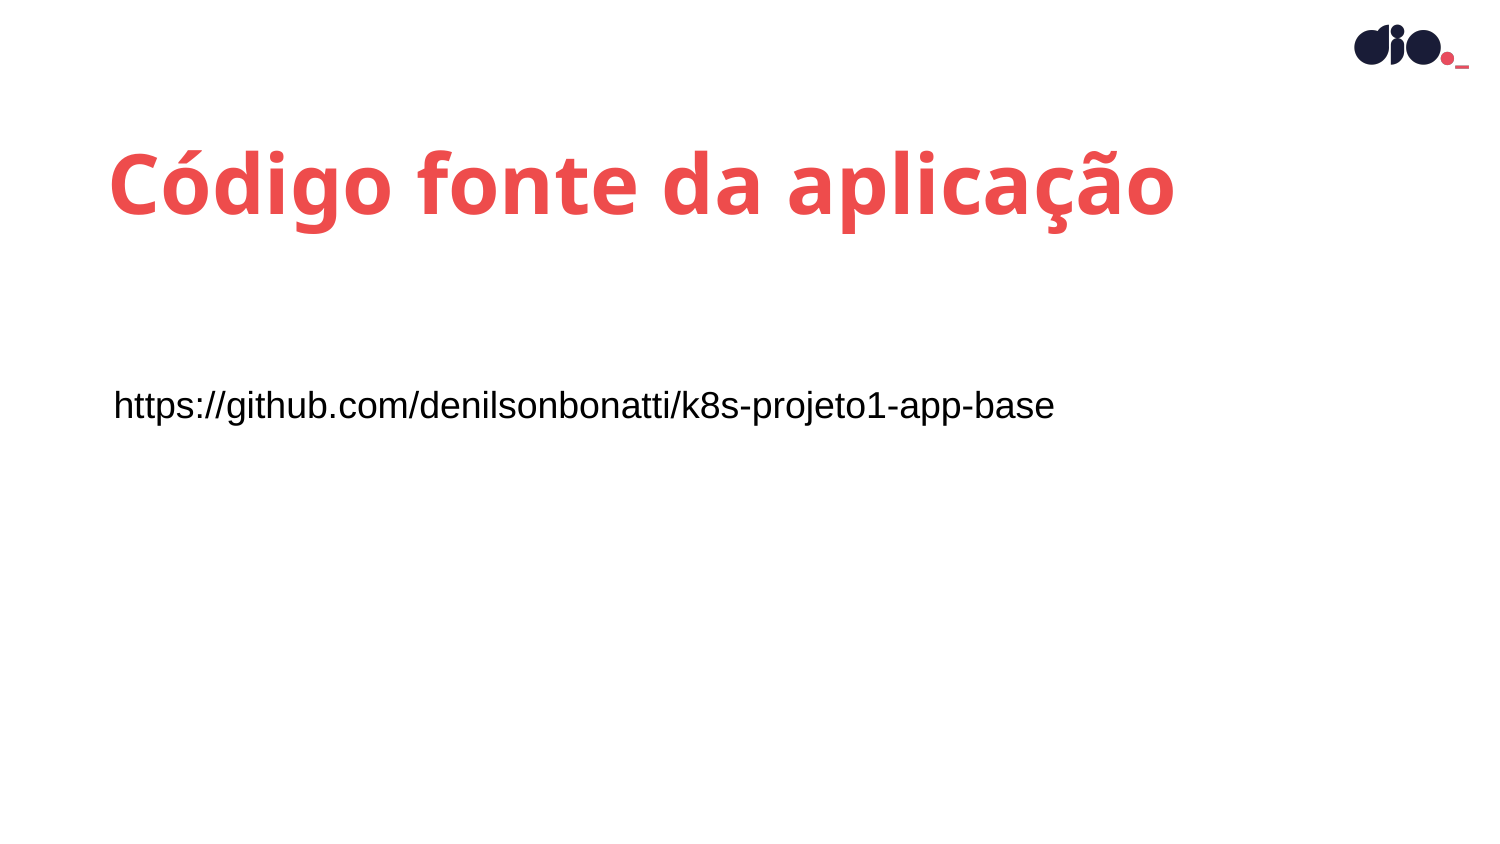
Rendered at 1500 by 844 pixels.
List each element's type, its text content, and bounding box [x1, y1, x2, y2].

text_box https://github.com/denilsonbonatti/k8s-projeto1-app-base [98, 366, 1096, 477]
picture [1339, 15, 1479, 78]
text_box Código fonte da aplicação [92, 104, 1309, 243]
